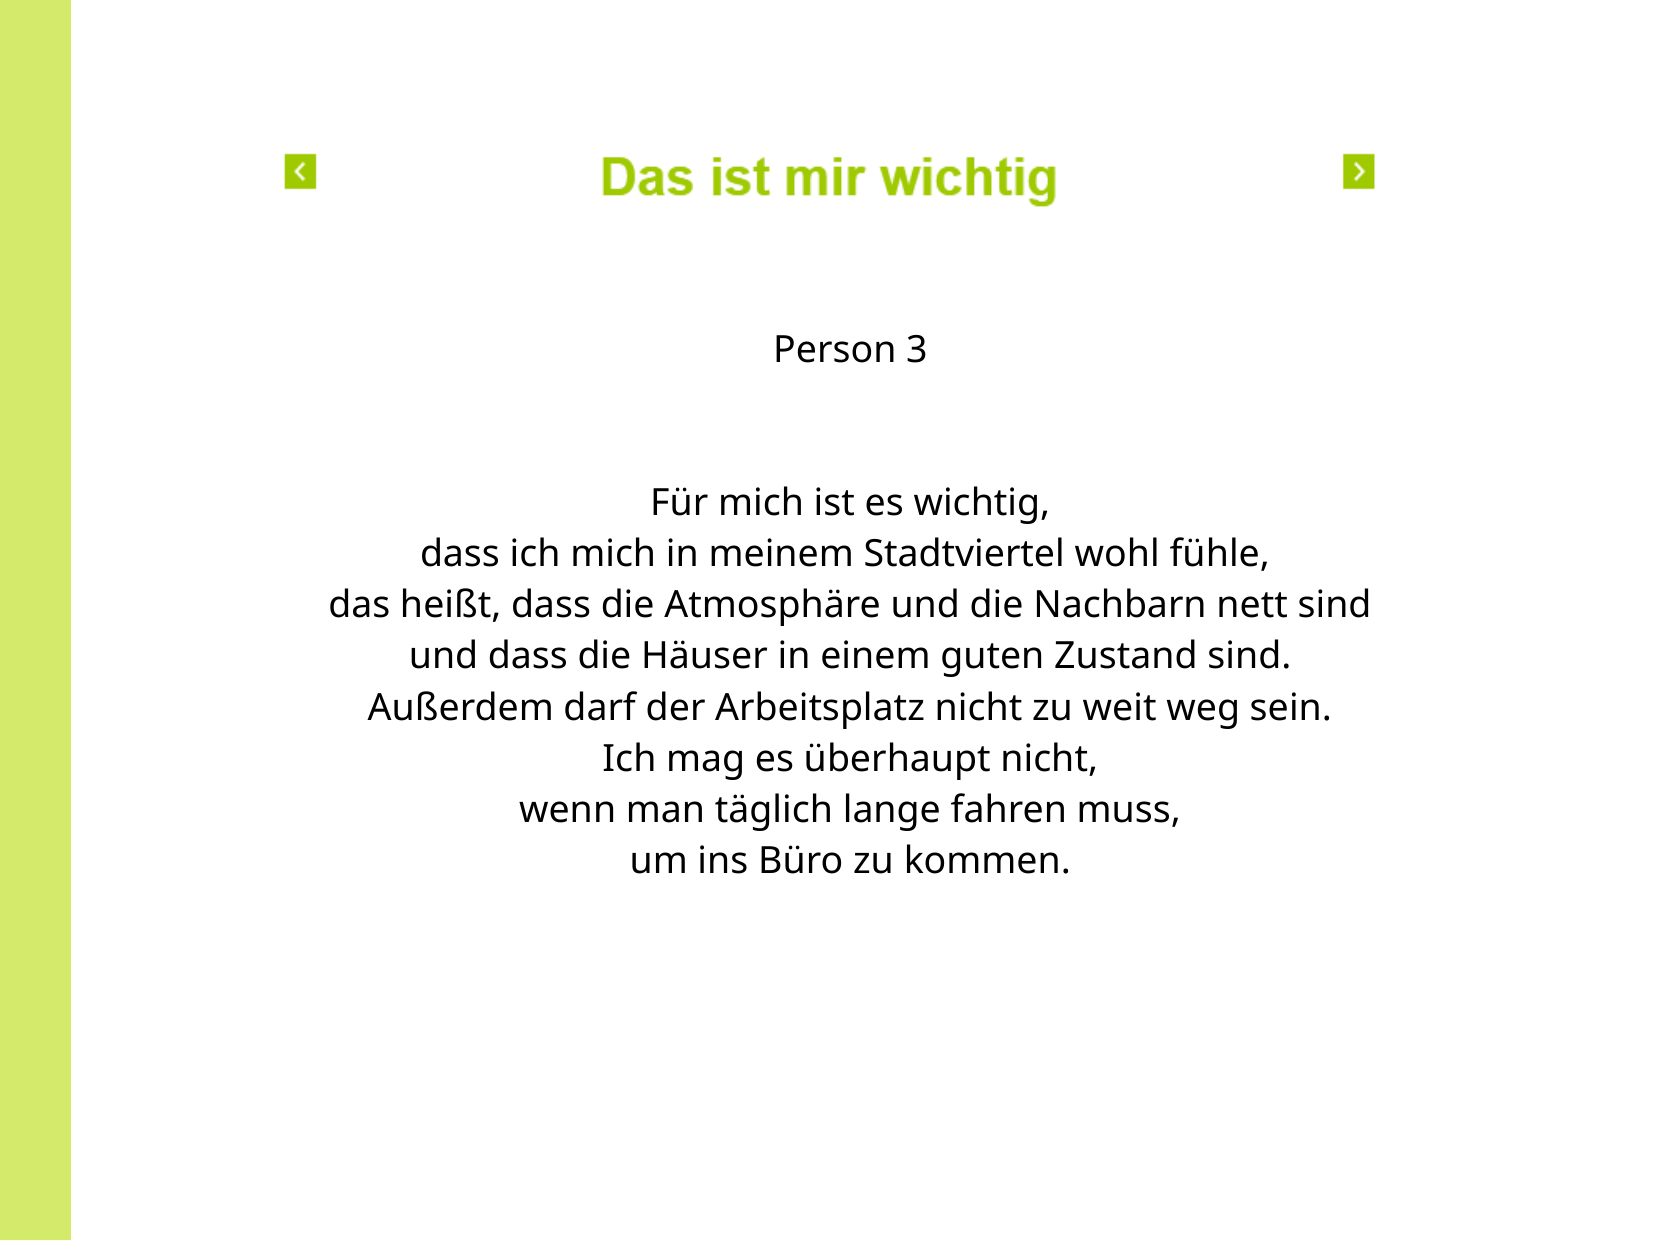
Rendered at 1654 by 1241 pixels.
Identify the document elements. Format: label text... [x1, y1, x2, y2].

title Person 3 Für mich ist es wichtig, dass ich mich in meinem Stadtviertel wohl fühle, das heißt, dass die Atmosphäre und die Nachbarn nett sind und dass die Häuser in einem guten Zustand sind. Außerdem darf der Arbeitsplatz nicht zu weit weg sein. Ich mag es überhaupt nicht, wenn man täglich lange fahren muss, um ins Büro zu kommen. [59, 97, 1642, 1241]
text_box [0, 0, 71, 1241]
